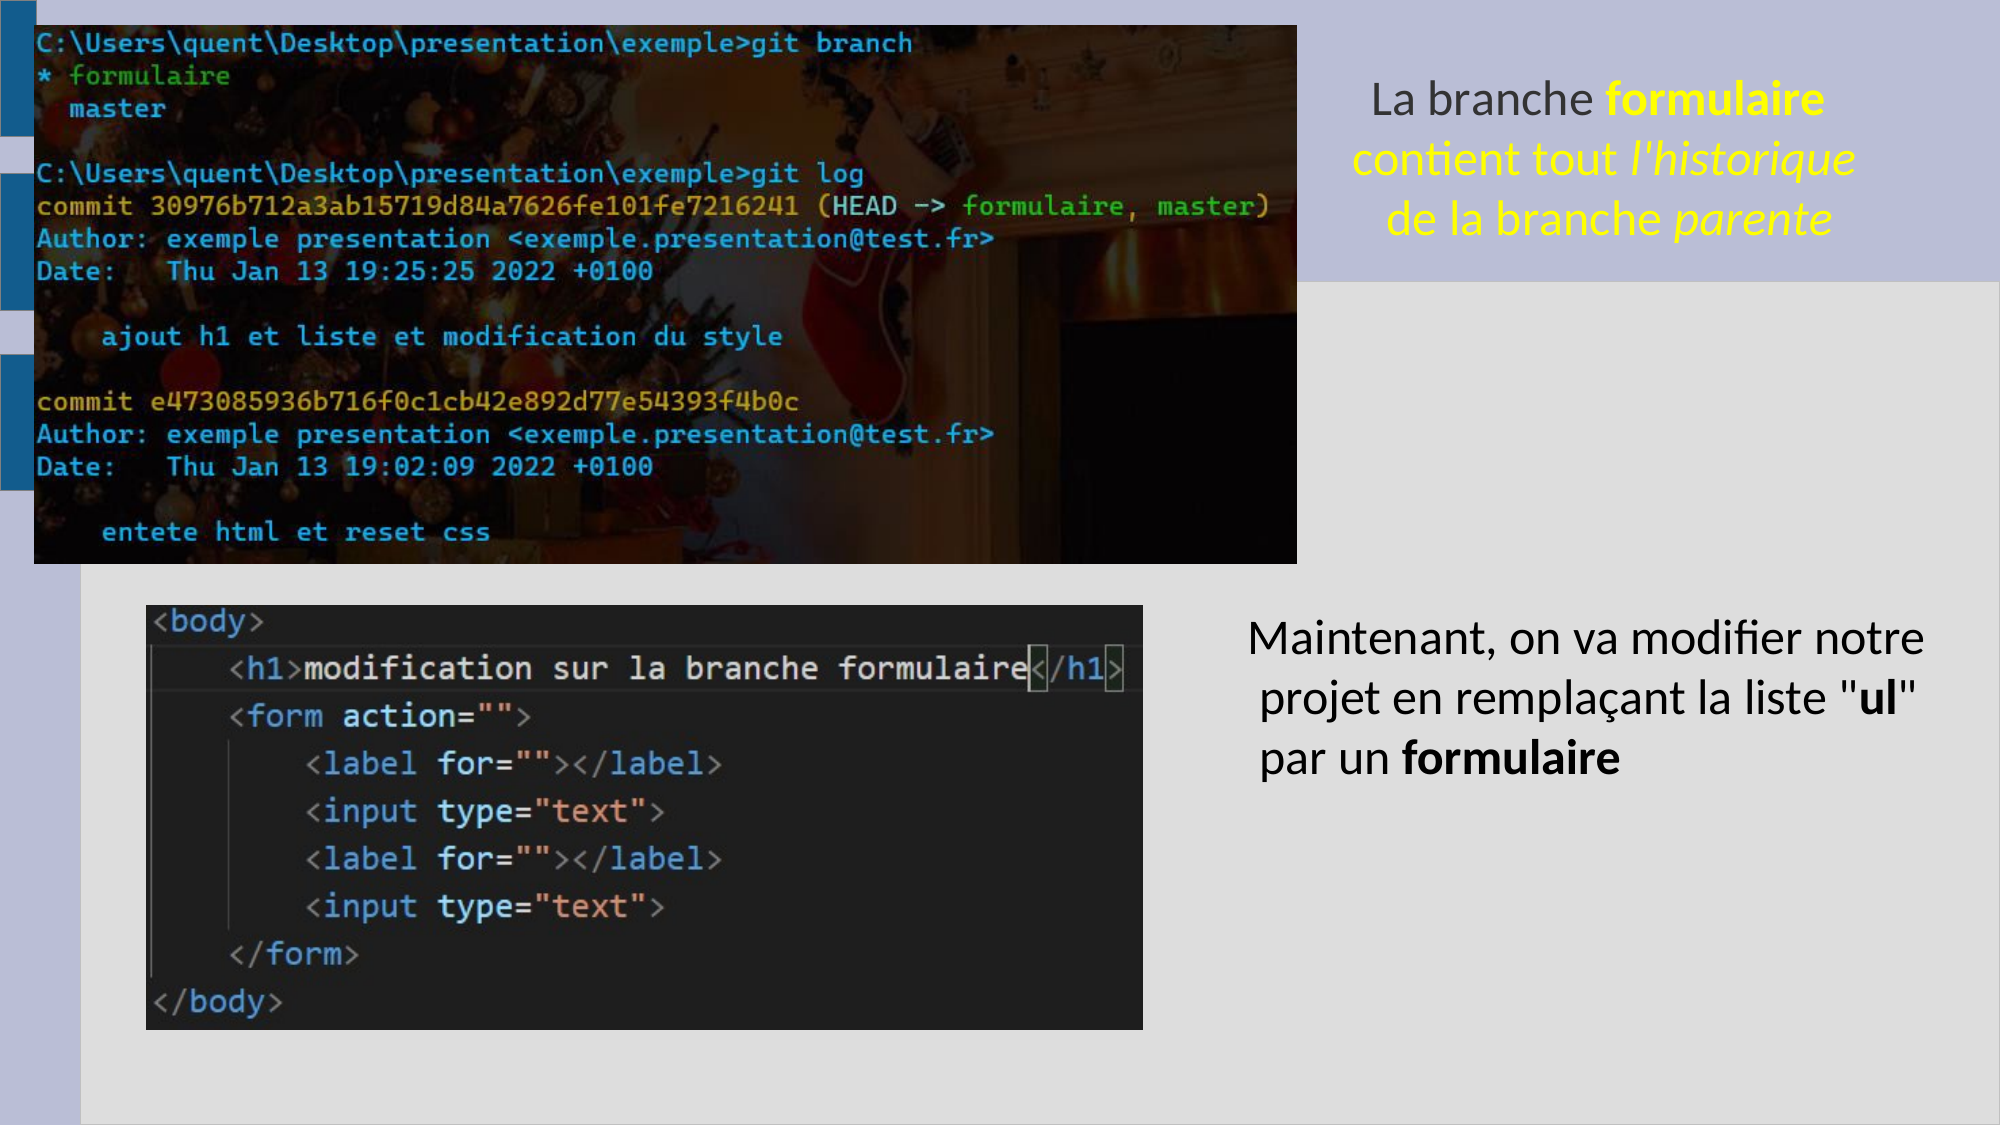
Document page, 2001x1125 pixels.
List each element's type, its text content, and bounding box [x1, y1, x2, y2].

picture [146, 605, 1143, 1030]
title La branche formulaire contient tout l'historique de la branche parente [1349, 63, 1858, 254]
text_box Maintenant, on va modifier notre projet en remplaçant la liste "ul" par un formulaire [1245, 602, 1928, 785]
picture [34, 25, 1297, 564]
